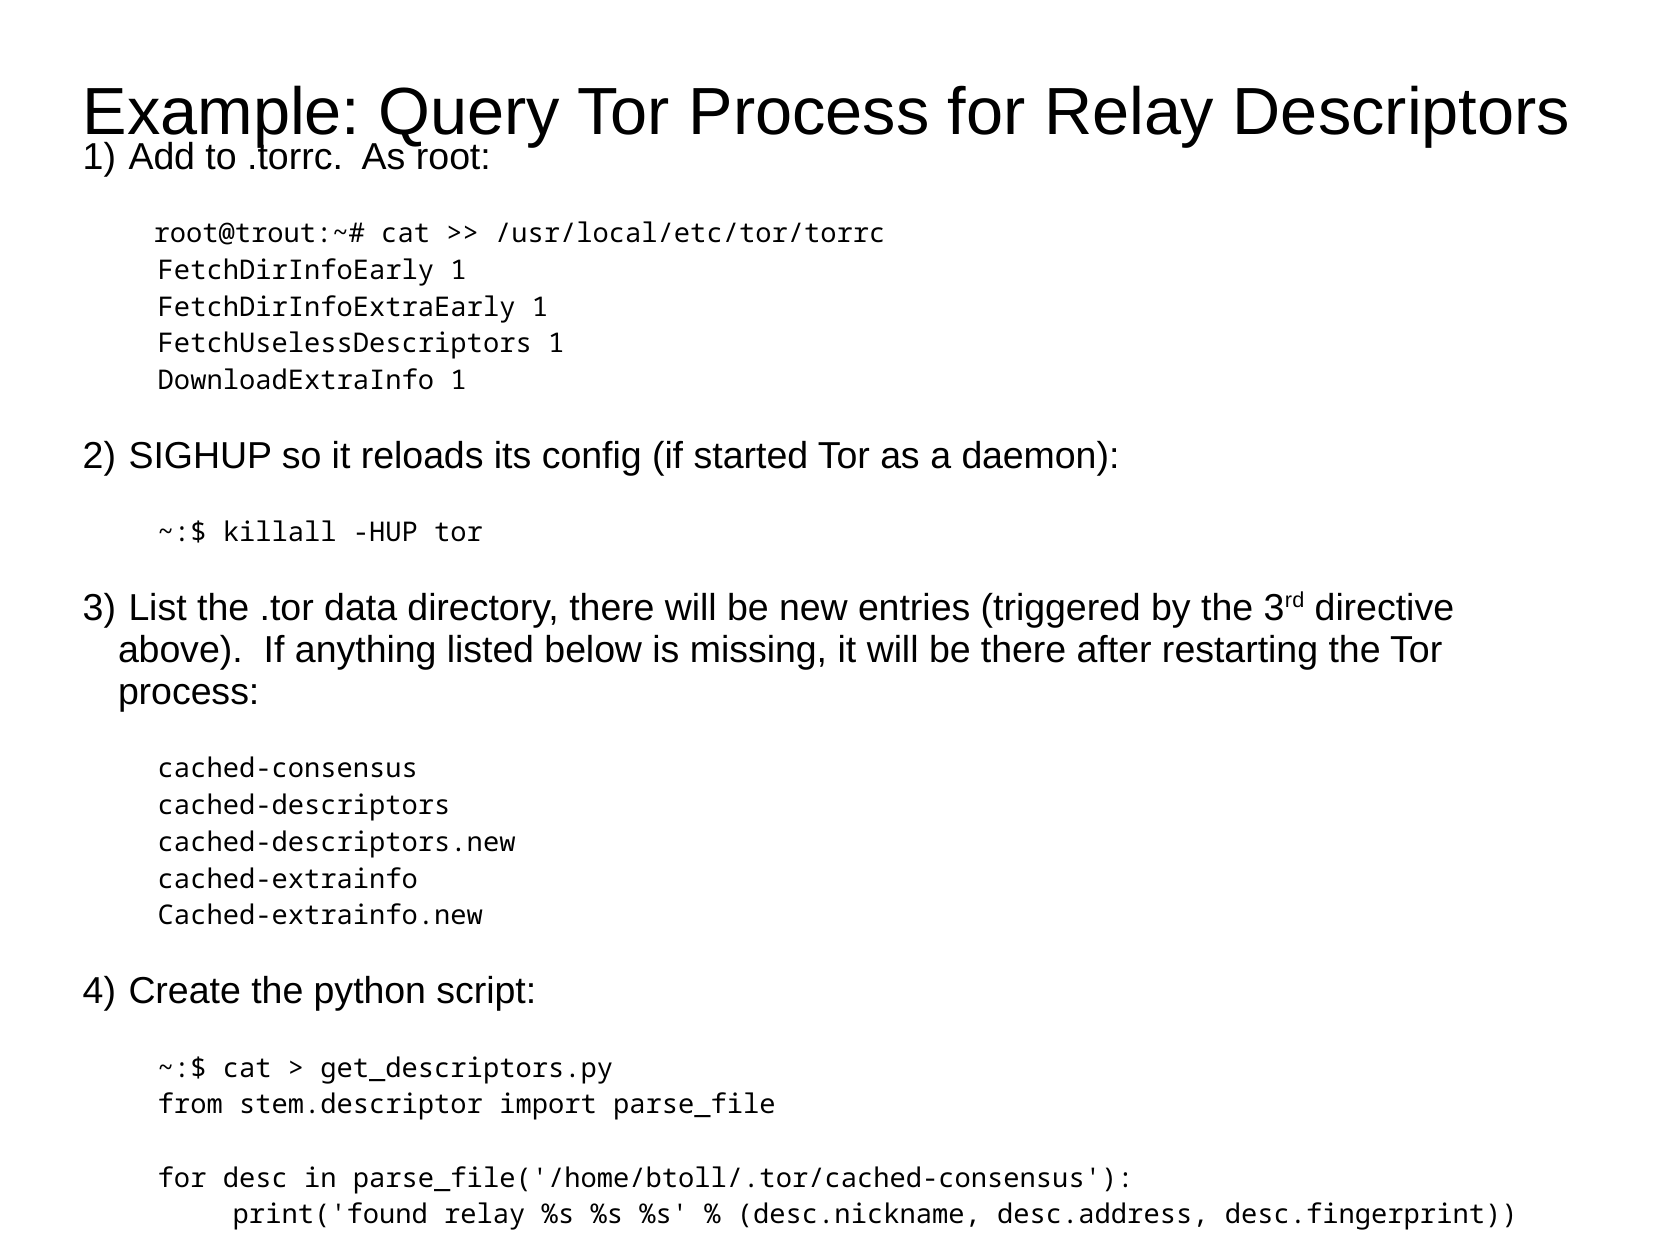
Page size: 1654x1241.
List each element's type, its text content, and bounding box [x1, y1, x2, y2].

title Example: Query Tor Process for Relay Descriptors [82, 8, 1576, 216]
subtitle Add to .torrc. As root: root@trout:~# cat >> /usr/local/etc/tor/torrc FetchDirInfoEarly 1 FetchDirInfoExtraEarly 1 FetchUselessDescriptors 1 DownloadExtraInfo 1 SIGHUP so it reloads its config (if started Tor as a daemon): ~:$ killall -HUP tor List the .tor data directory, there will be new entries (triggered by the 3rd directive above). If anything listed below is missing, it will be there after restarting the Tor process: cached-consensus cached-descriptors cached-descriptors.new cached-extrainfo Cached-extrainfo.new Create the python script: ~:$ cat > get_descriptors.py from stem.descriptor import parse_file for desc in parse_file('/home/btoll/.tor/cached-consensus'): print('found relay %s %s %s' % (desc.nickname, desc.address, desc.fingerprint)) [82, 208, 1571, 1159]
